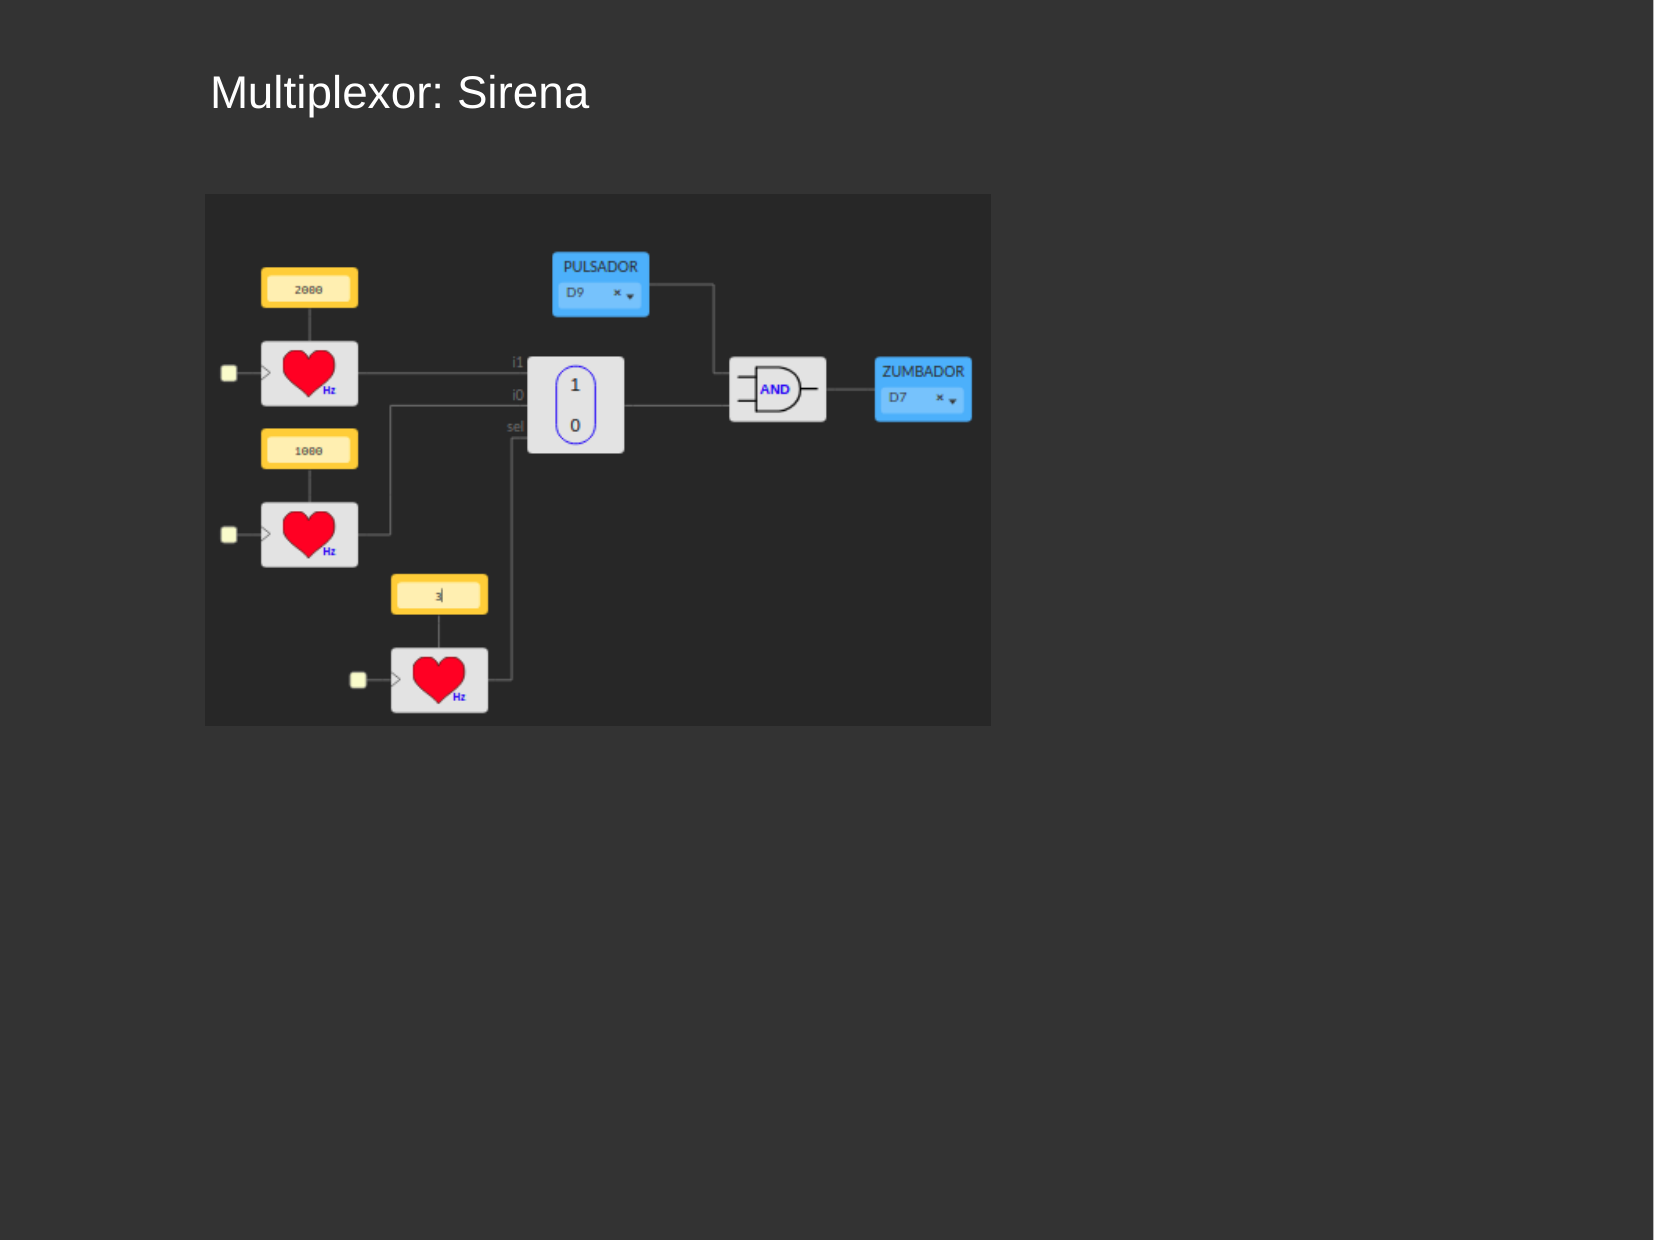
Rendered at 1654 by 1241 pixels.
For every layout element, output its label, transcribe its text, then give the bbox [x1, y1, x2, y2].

picture [205, 194, 991, 726]
text_box Multiplexor: Sirena [195, 59, 901, 150]
